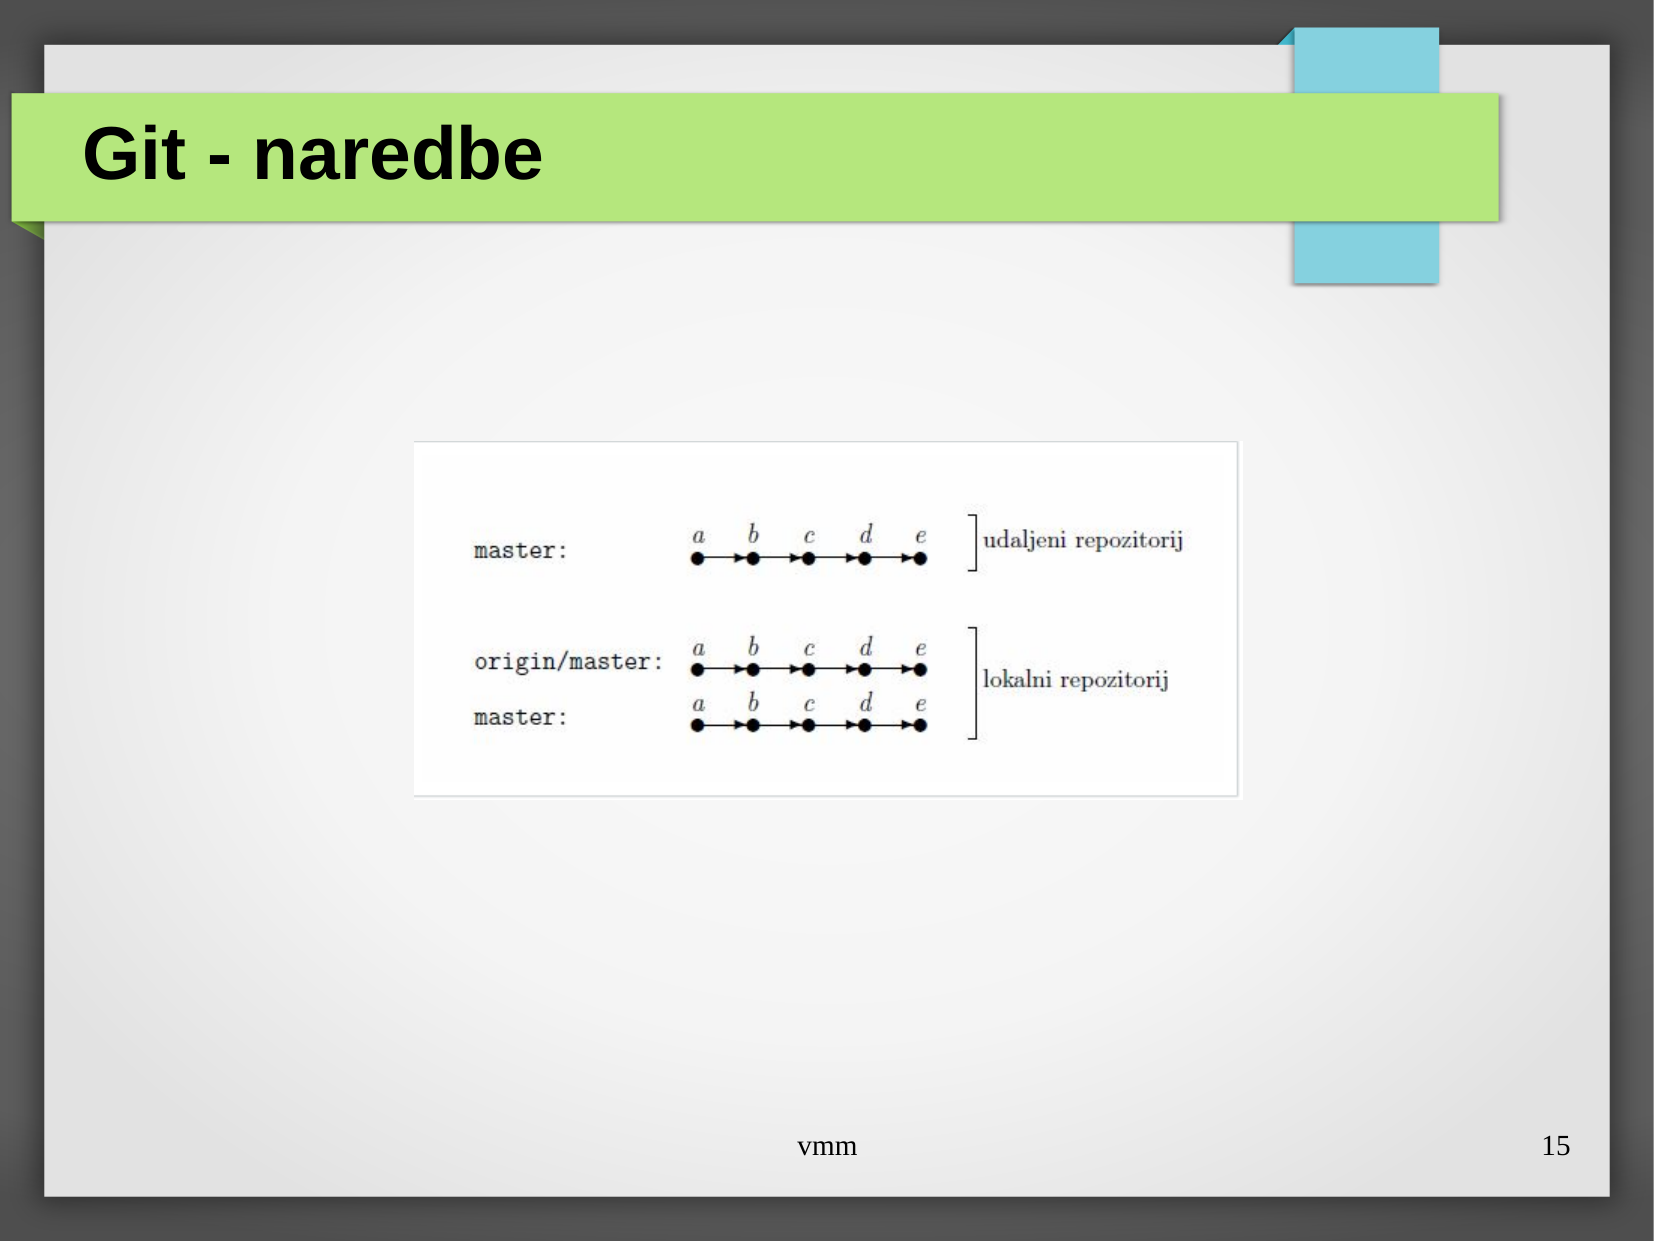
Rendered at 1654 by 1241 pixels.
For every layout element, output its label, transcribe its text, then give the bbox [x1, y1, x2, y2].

title Git - naredbe [82, 94, 1264, 213]
picture [0, 0, 1654, 1241]
